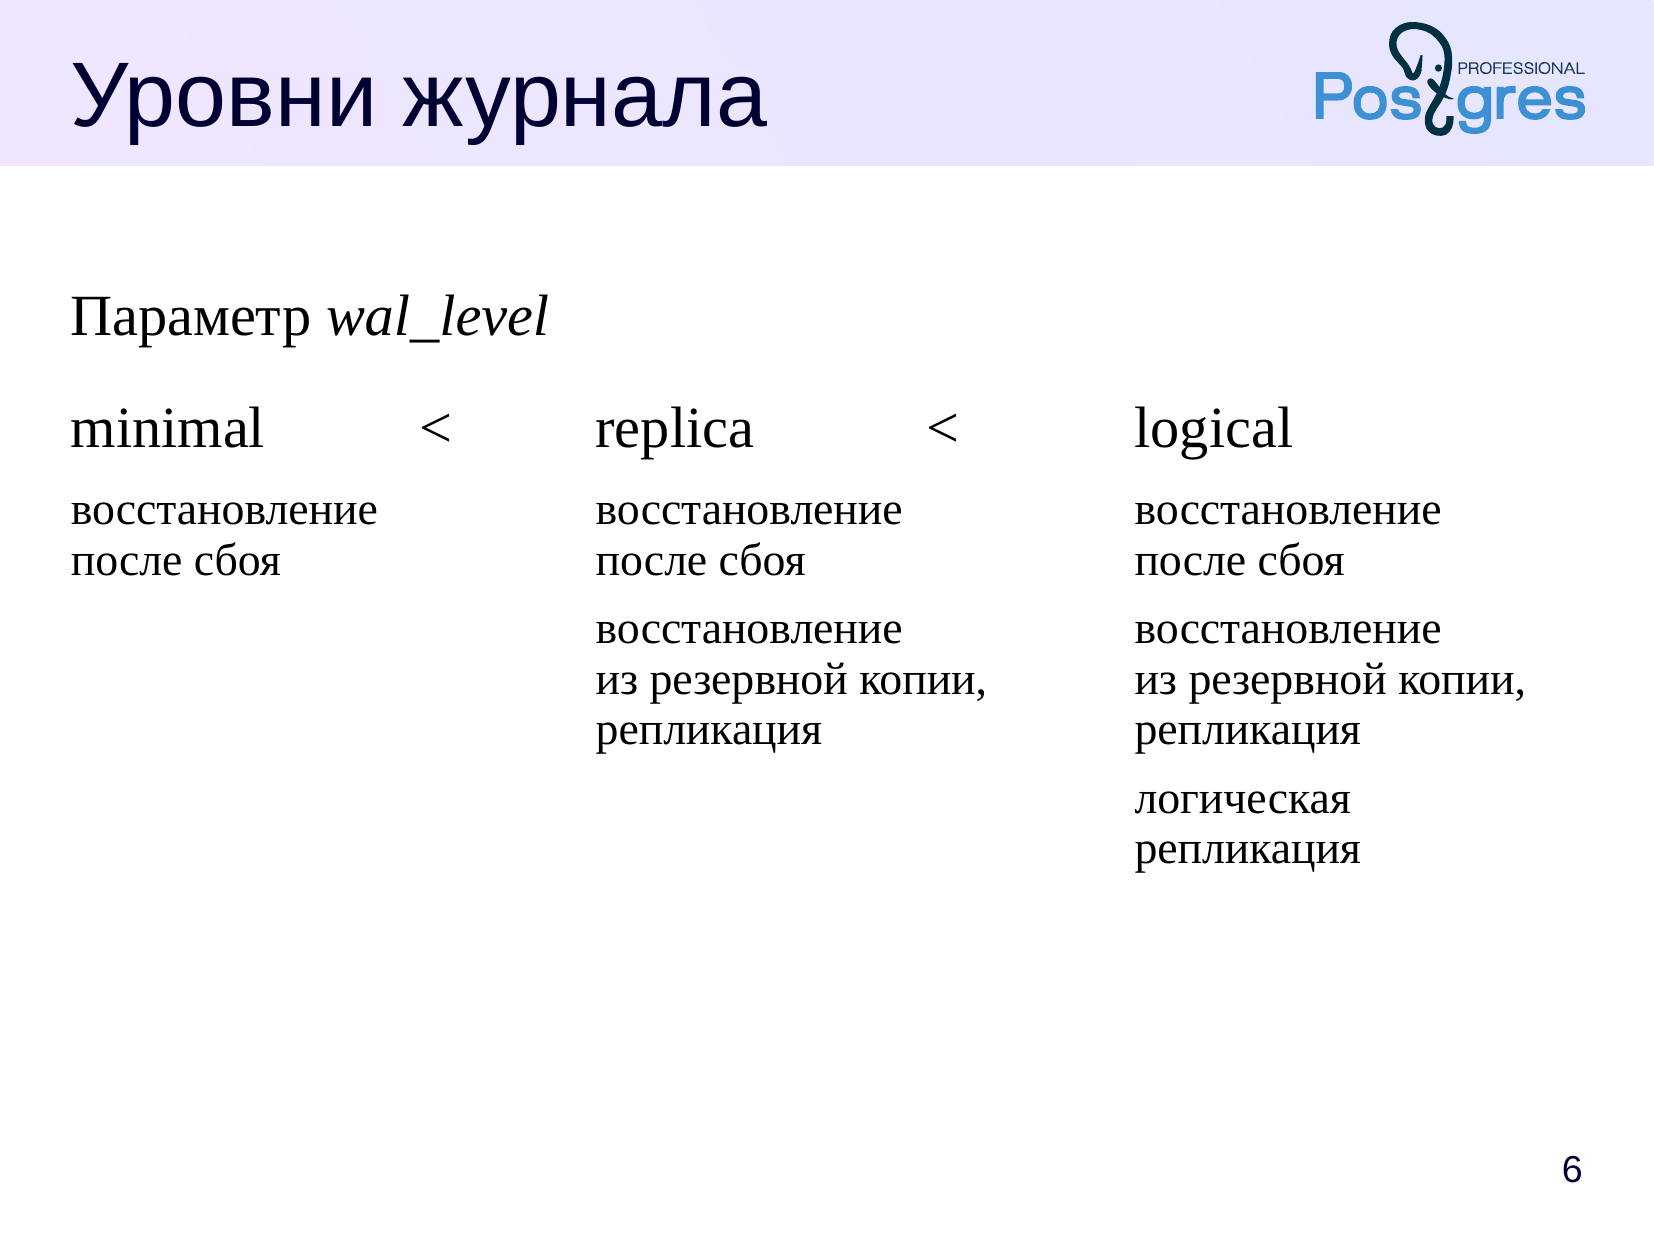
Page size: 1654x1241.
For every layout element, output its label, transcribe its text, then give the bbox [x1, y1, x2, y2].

list Параметр wal_level minimal < replica < logical восстановление восстановление восстановление после сбоя после сбоя после сбоя восстановление восстановление из резервной копии, из резервной копии, репликация репликация логическая репликация [70, 283, 1583, 1141]
title Уровни журнала [70, 43, 1241, 147]
